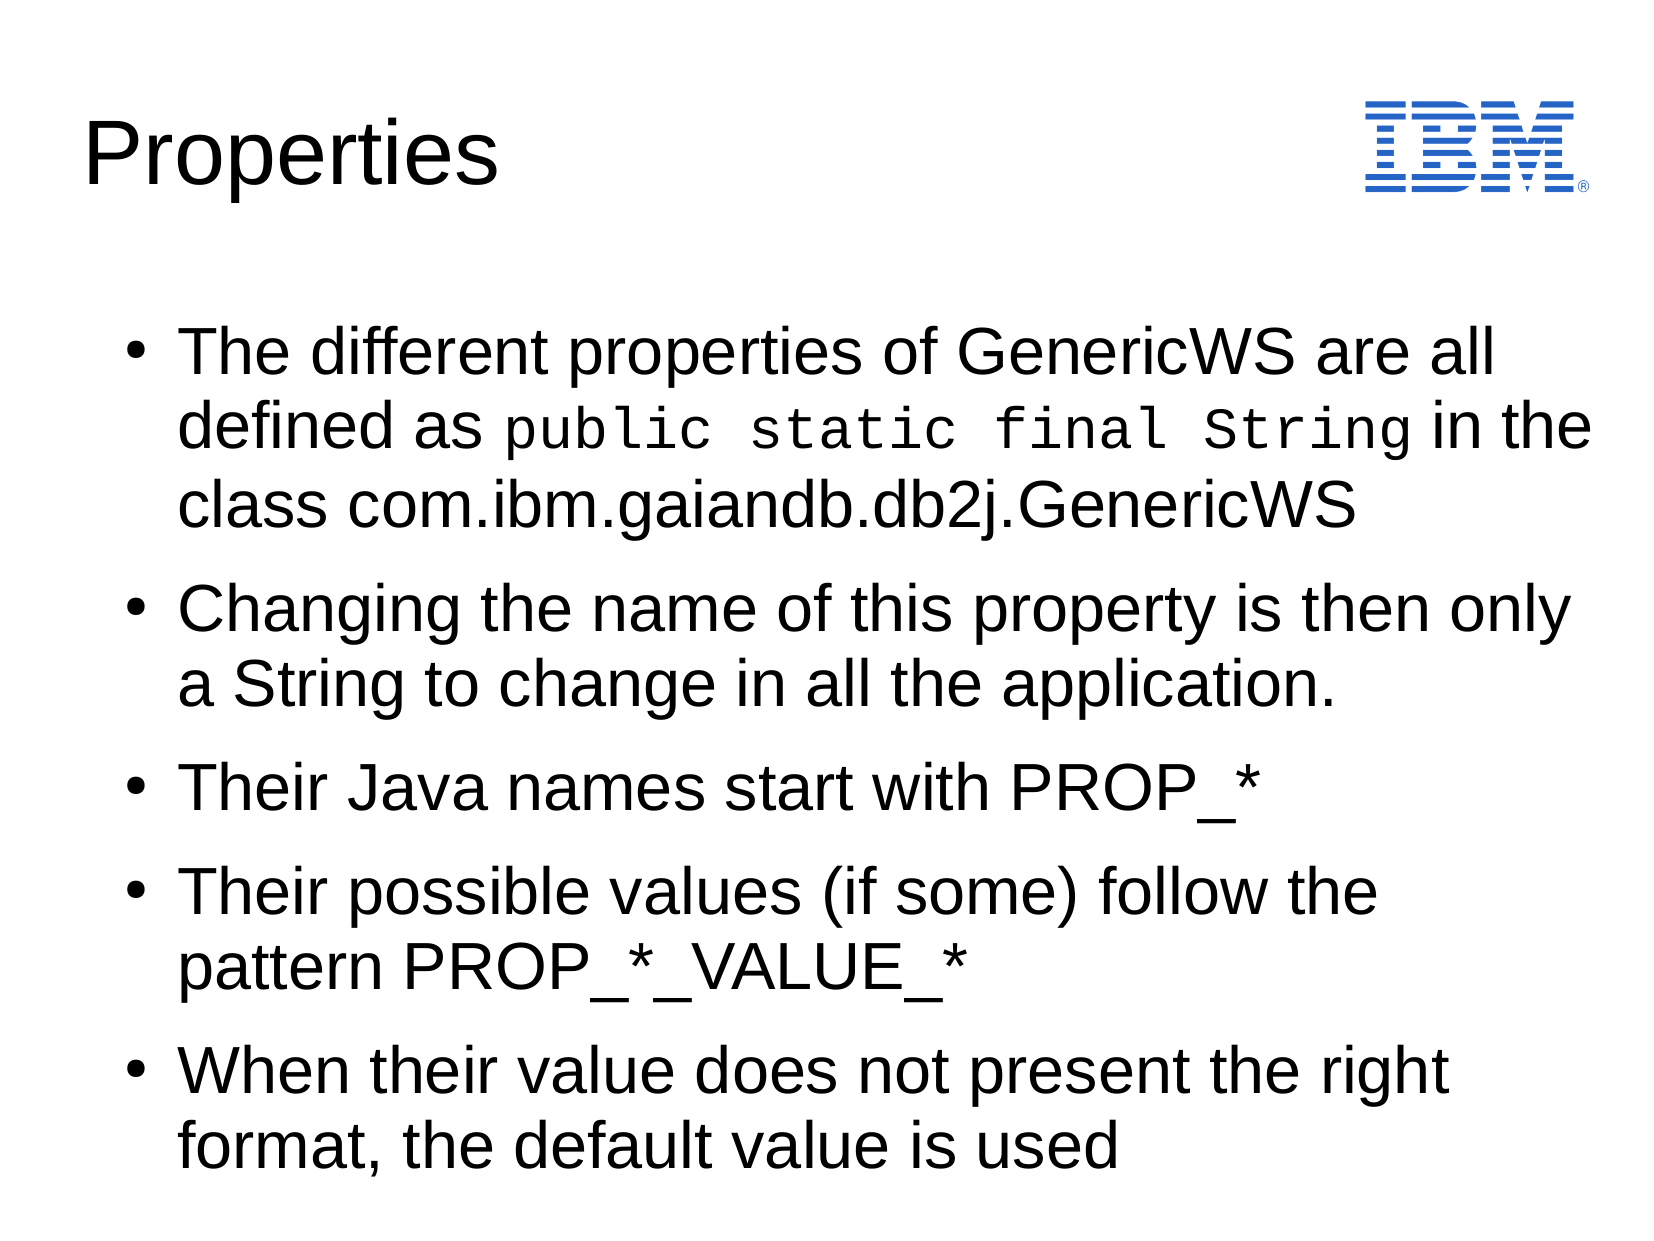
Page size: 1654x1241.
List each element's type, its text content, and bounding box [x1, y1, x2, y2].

title Properties [82, 49, 1571, 257]
list [82, 290, 1571, 1109]
list The different properties of GenericWS are all defined as public static final String in the class com.ibm.gaiandb.db2j.GenericWS Changing the name of this property is then only a String to change in all the application. Their Java names start with PROP_* Their possible values (if some) follow the pattern PROP_*_VALUE_* When their value does not present the right format, the default value is used [106, 313, 1595, 1182]
picture [1358, 86, 1595, 207]
